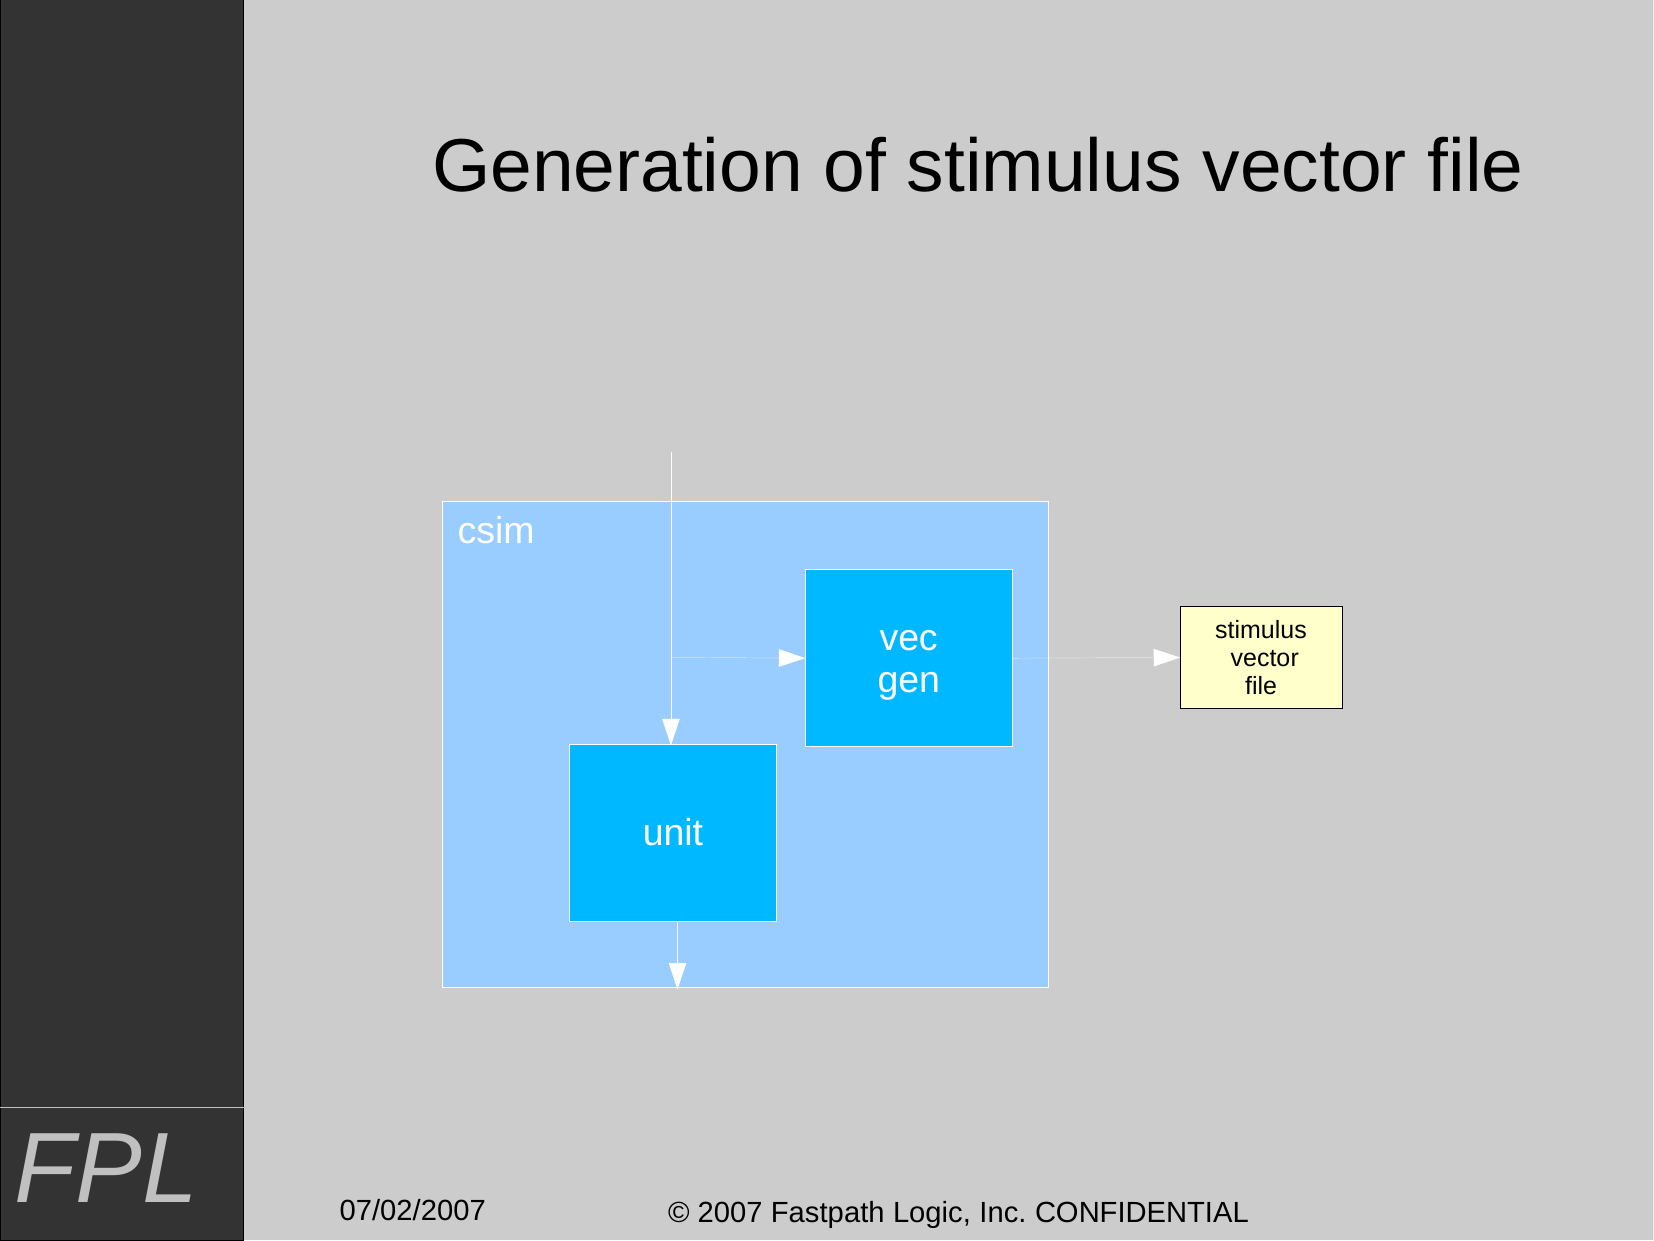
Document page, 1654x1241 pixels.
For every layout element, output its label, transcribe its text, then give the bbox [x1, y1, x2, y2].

text_box stimulus vector file [1180, 606, 1343, 709]
text_box unit [569, 744, 777, 922]
text_box csim [672, 501, 1049, 658]
text_box csim [442, 501, 677, 988]
text_box csim [672, 658, 1049, 988]
text_box vec gen [805, 569, 1013, 747]
title Generation of stimulus vector file [427, 57, 1530, 274]
